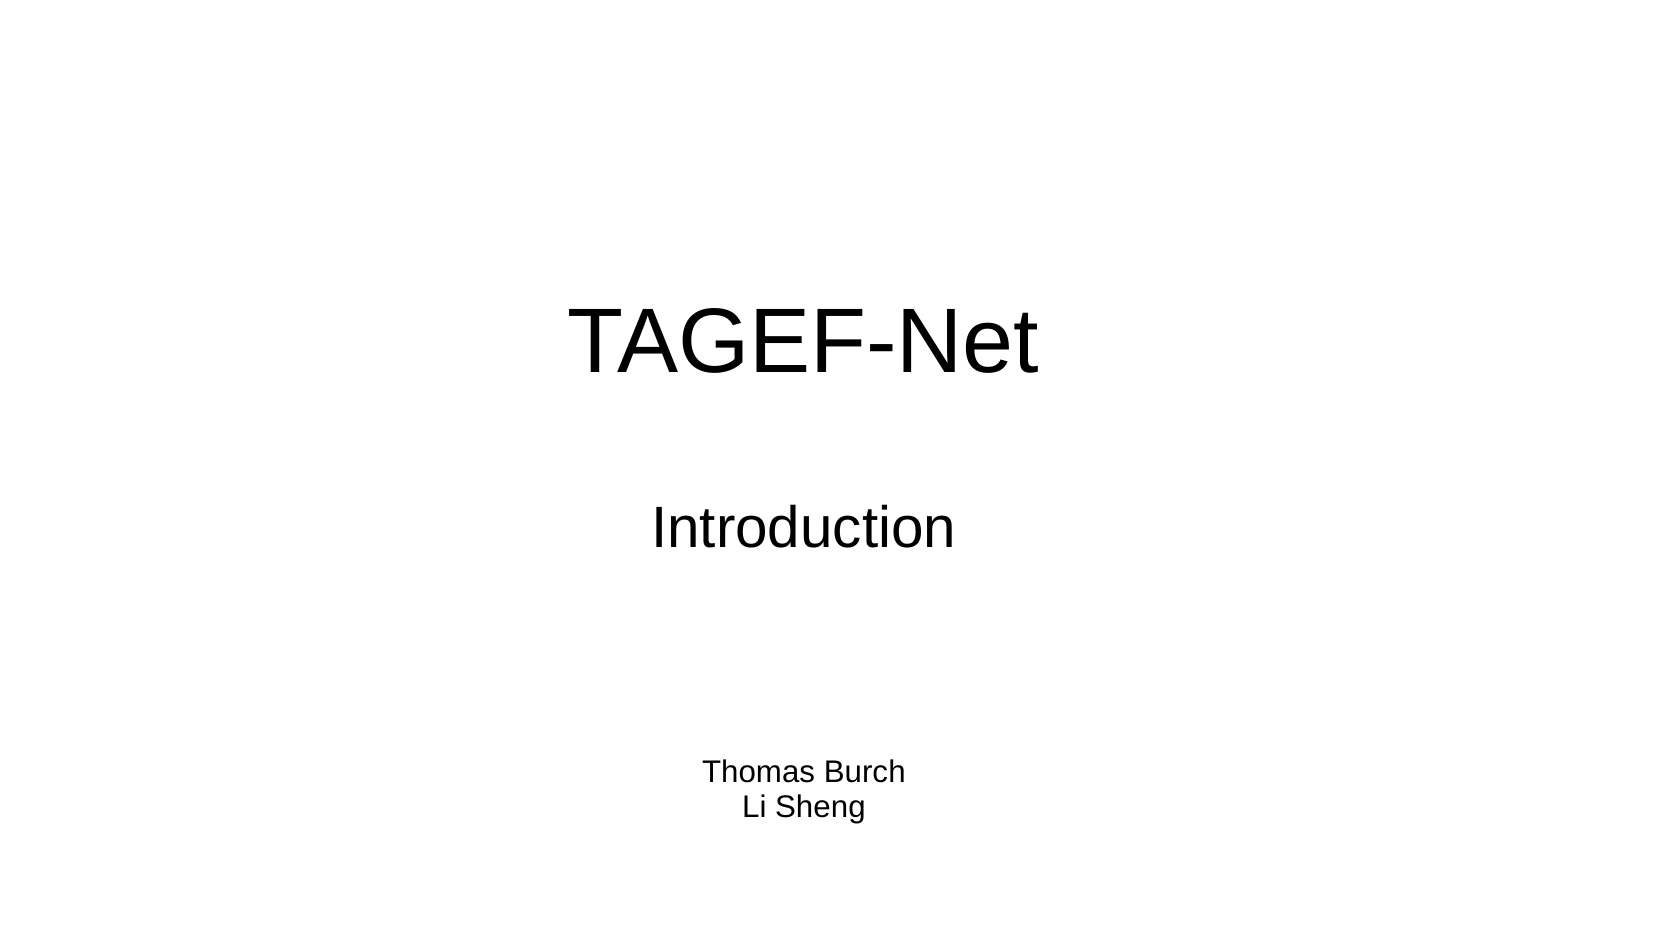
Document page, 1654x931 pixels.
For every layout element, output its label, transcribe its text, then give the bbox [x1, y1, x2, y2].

title TAGEF-Net Introduction Thomas Burch Li Sheng [60, 332, 1549, 782]
